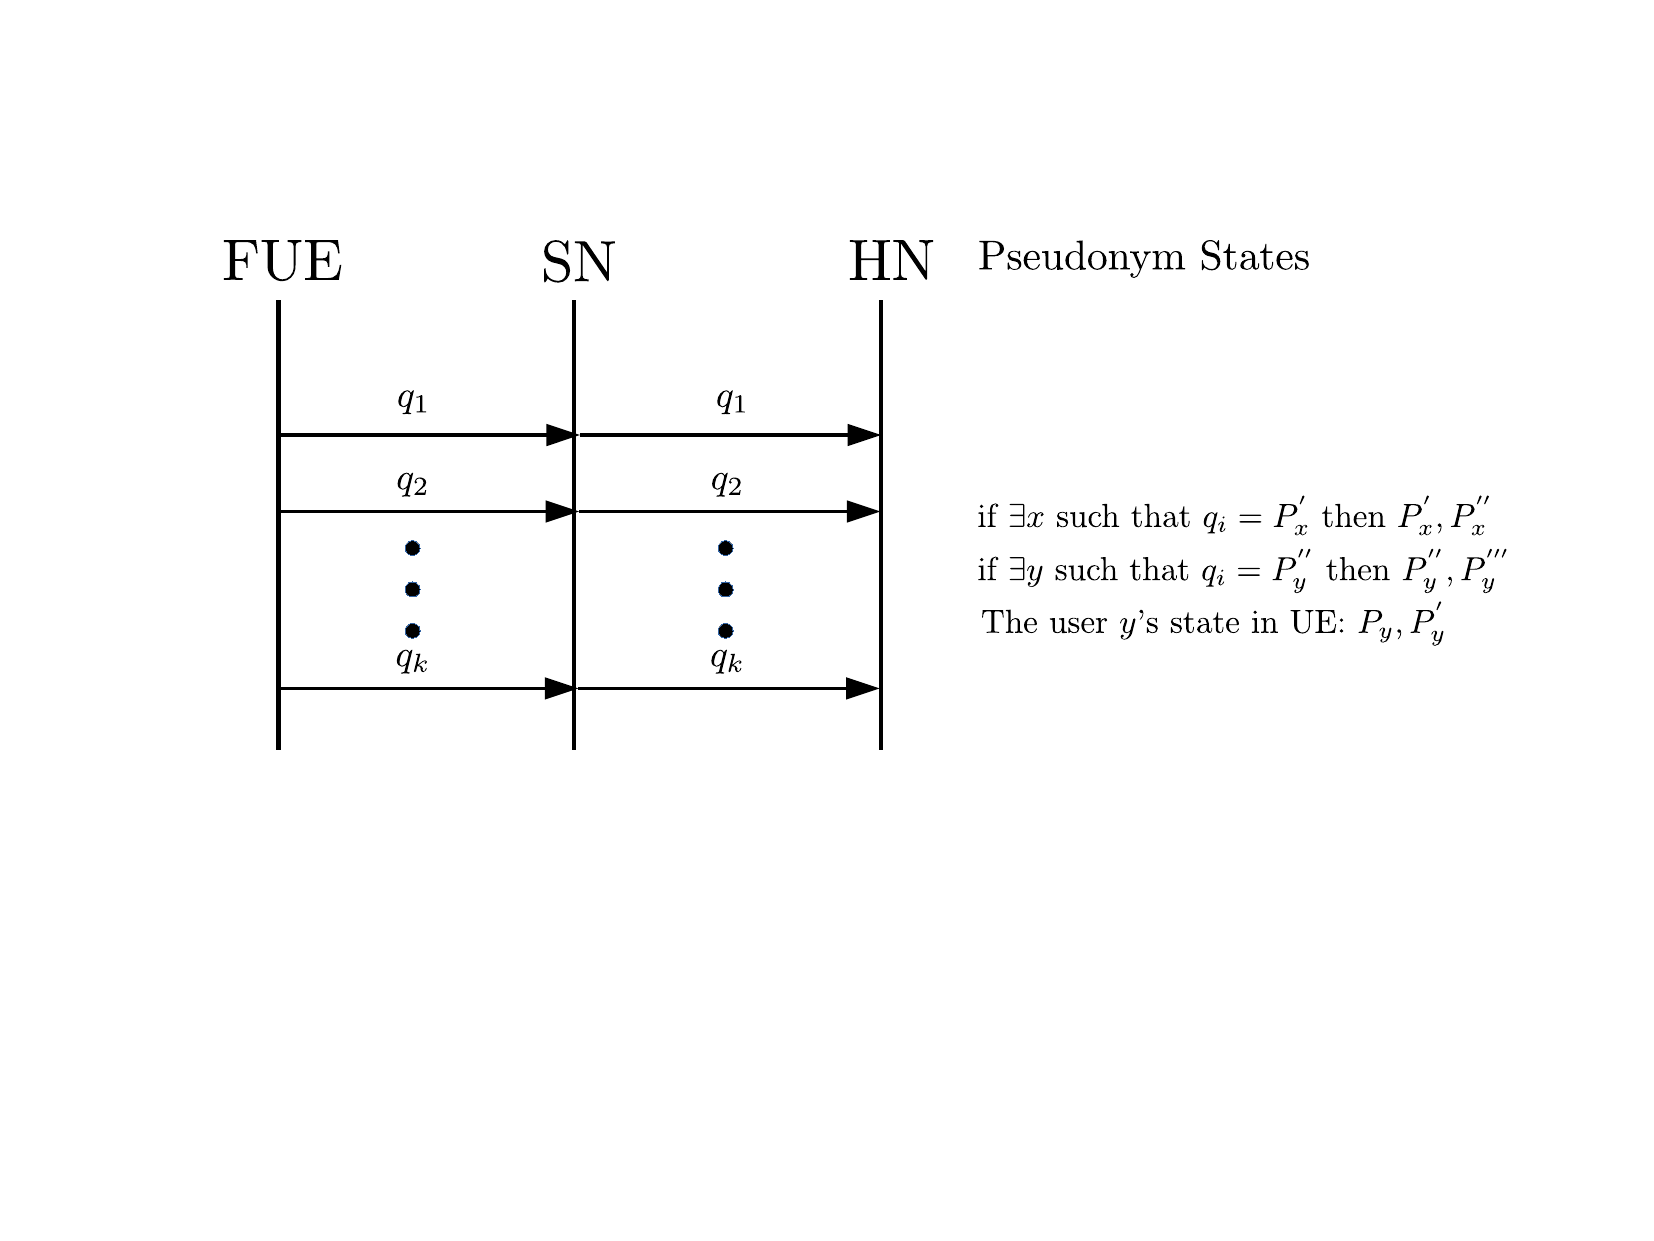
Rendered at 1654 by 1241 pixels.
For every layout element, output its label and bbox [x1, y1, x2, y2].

text_box [405, 581, 421, 597]
text_box [980, 601, 1445, 646]
text_box [396, 472, 428, 497]
text_box [977, 548, 1508, 594]
text_box [710, 472, 743, 497]
text_box [718, 540, 734, 556]
text_box [715, 390, 748, 415]
text_box [540, 240, 617, 283]
text_box [847, 240, 935, 280]
text_box [405, 623, 421, 639]
text_box [405, 540, 421, 556]
text_box [718, 581, 734, 597]
text_box [221, 240, 343, 282]
text_box [977, 495, 1491, 536]
text_box [709, 649, 744, 674]
text_box [718, 623, 734, 639]
text_box [395, 649, 429, 674]
text_box [978, 240, 1311, 279]
text_box [396, 390, 429, 415]
